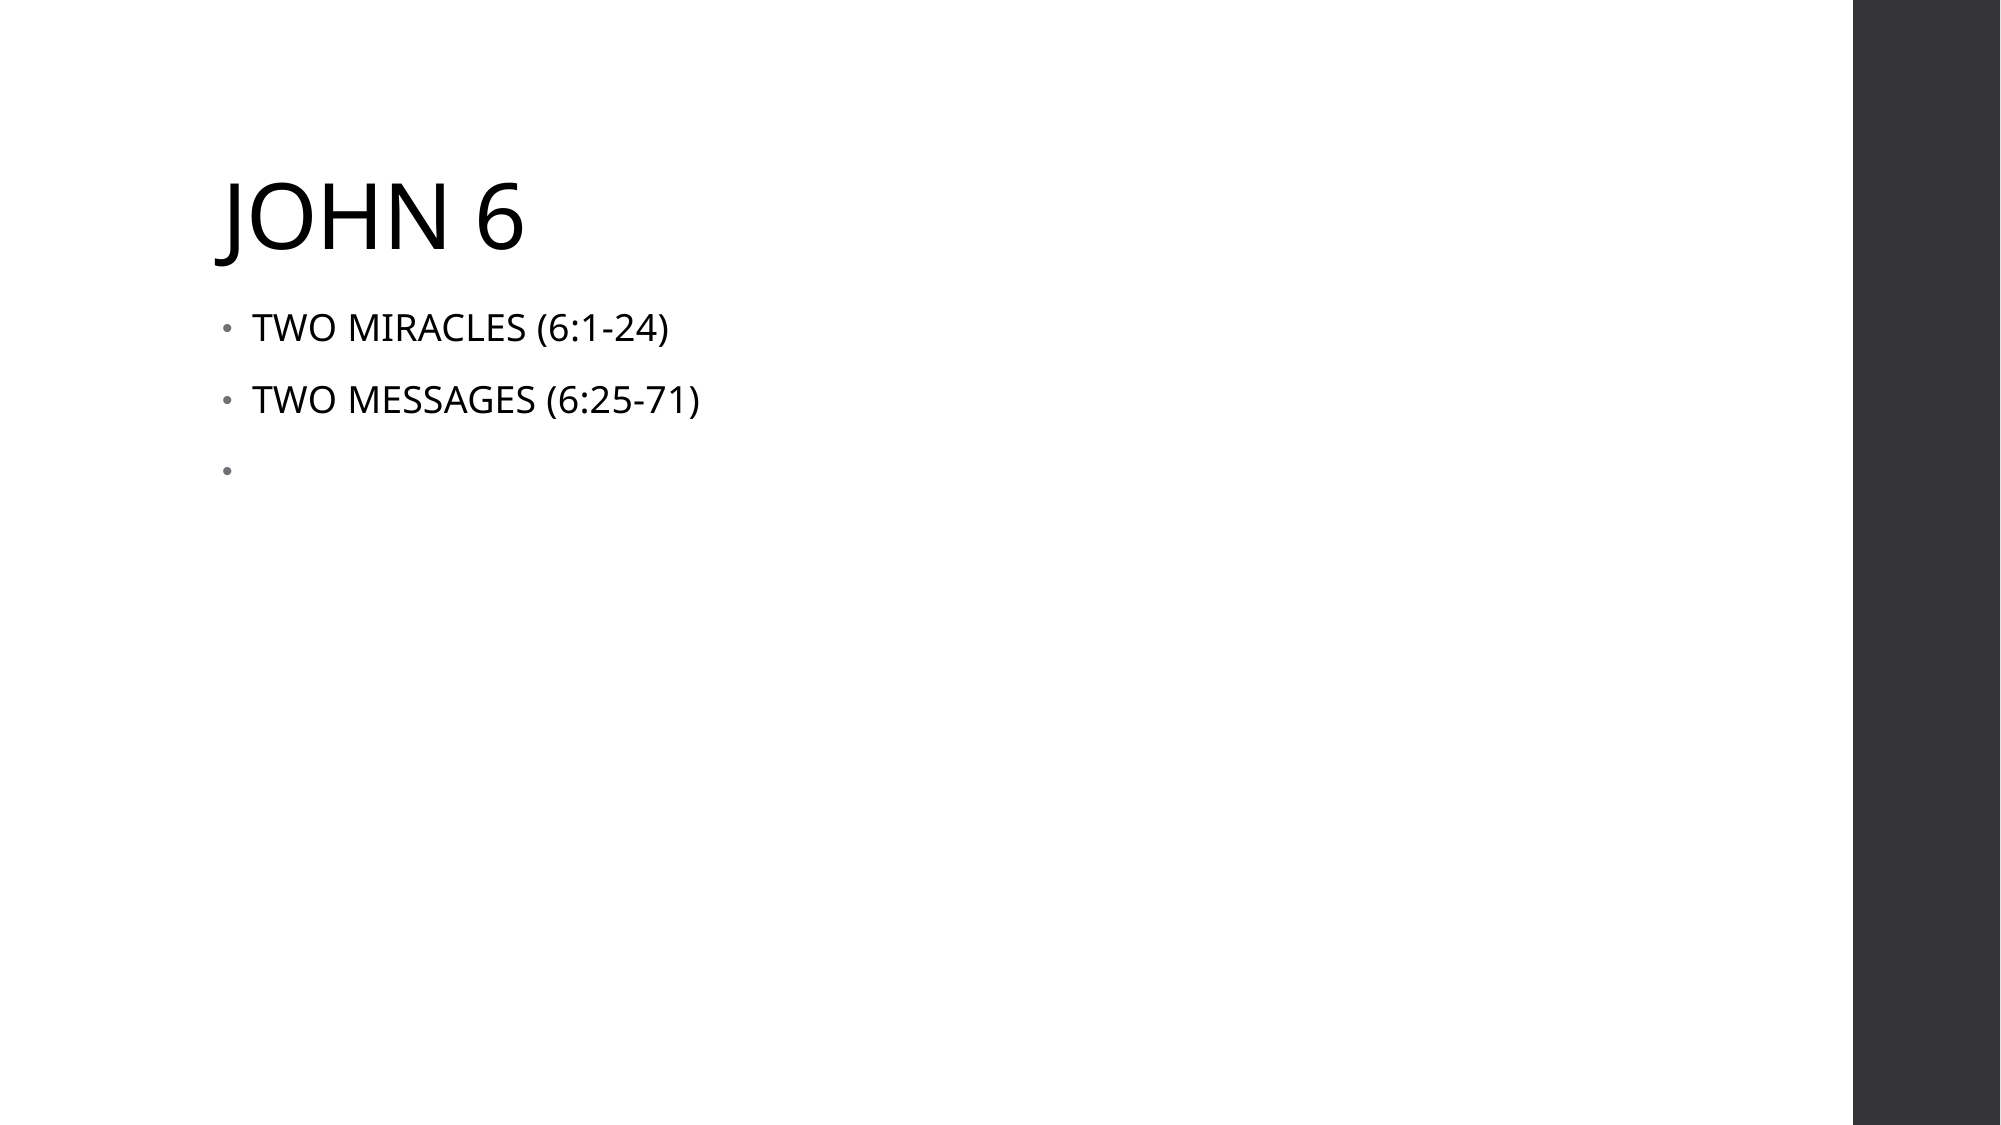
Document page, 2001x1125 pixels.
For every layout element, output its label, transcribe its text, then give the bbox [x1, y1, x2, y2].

list TWO MIRACLES (6:1-24) TWO MESSAGES (6:25-71) [206, 299, 1617, 1014]
title JOHN 6 [206, 60, 1797, 278]
